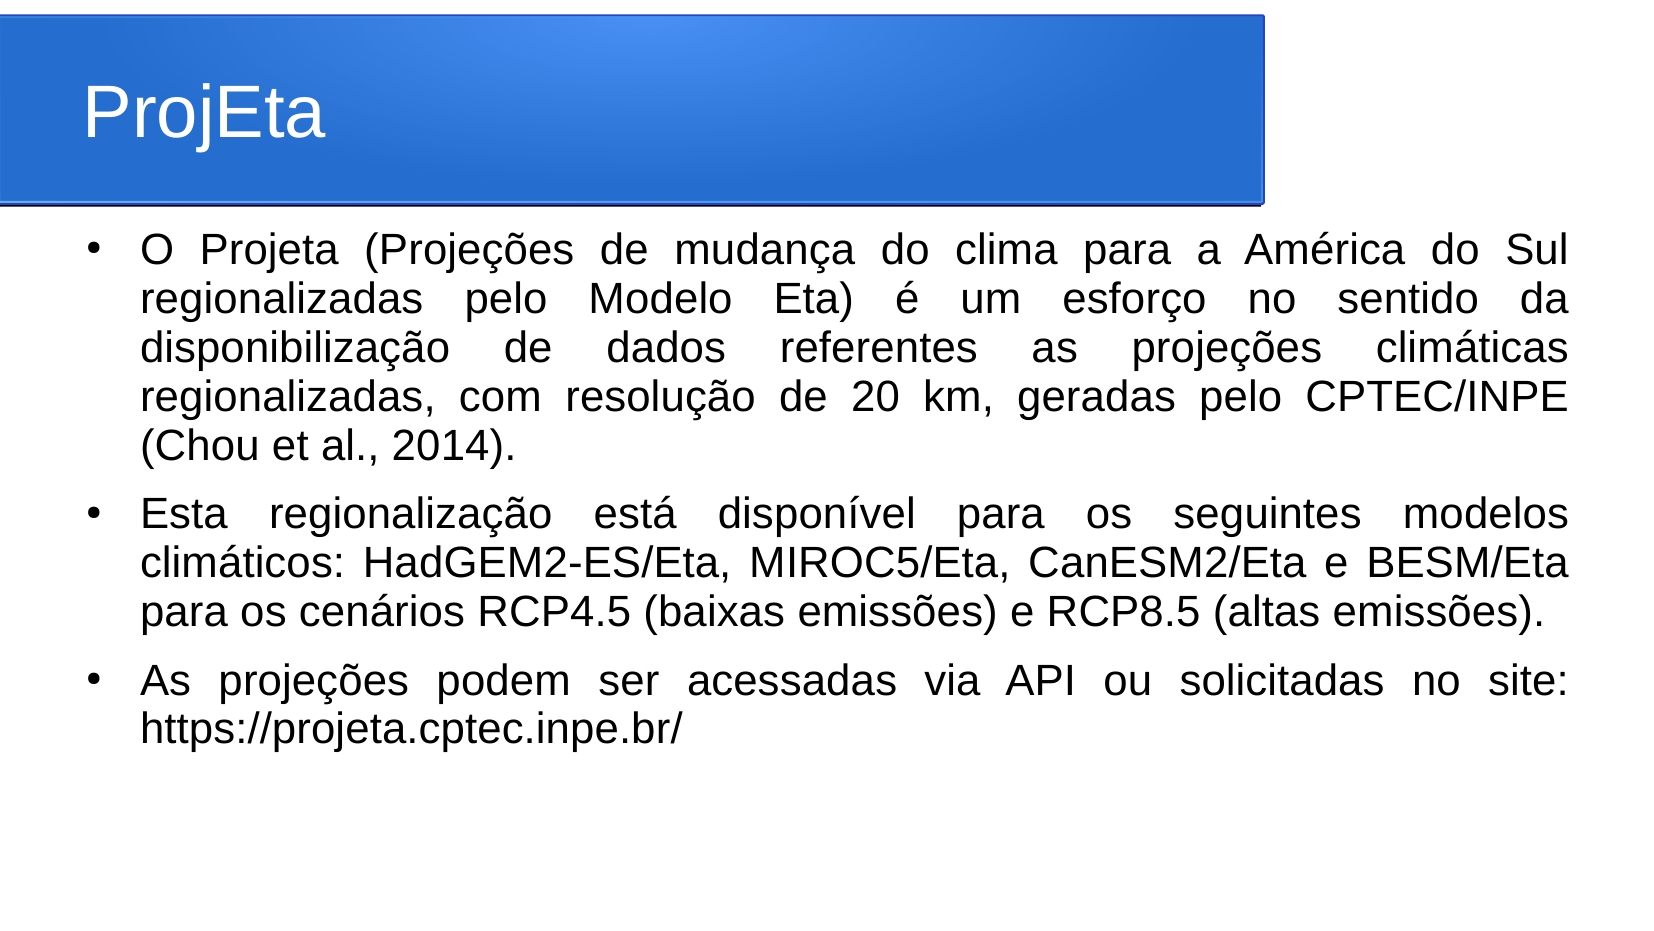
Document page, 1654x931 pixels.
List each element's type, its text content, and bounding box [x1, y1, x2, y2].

title ProjEta [82, 35, 1235, 189]
list O Projeta (Projeções de mudança do clima para a América do Sul regionalizadas pelo Modelo Eta) é um esforço no sentido da disponibilização de dados referentes as projeções climáticas regionalizadas, com resolução de 20 km, geradas pelo CPTEC/INPE (Chou et al., 2014). Esta regionalização está disponível para os seguintes modelos climáticos: HadGEM2-ES/Eta, MIROC5/Eta, CanESM2/Eta e BESM/Eta para os cenários RCP4.5 (baixas emissões) e RCP8.5 (altas emissões). As projeções podem ser acessadas via API ou solicitadas no site: https://projeta.cptec.inpe.br/ [82, 224, 1571, 764]
